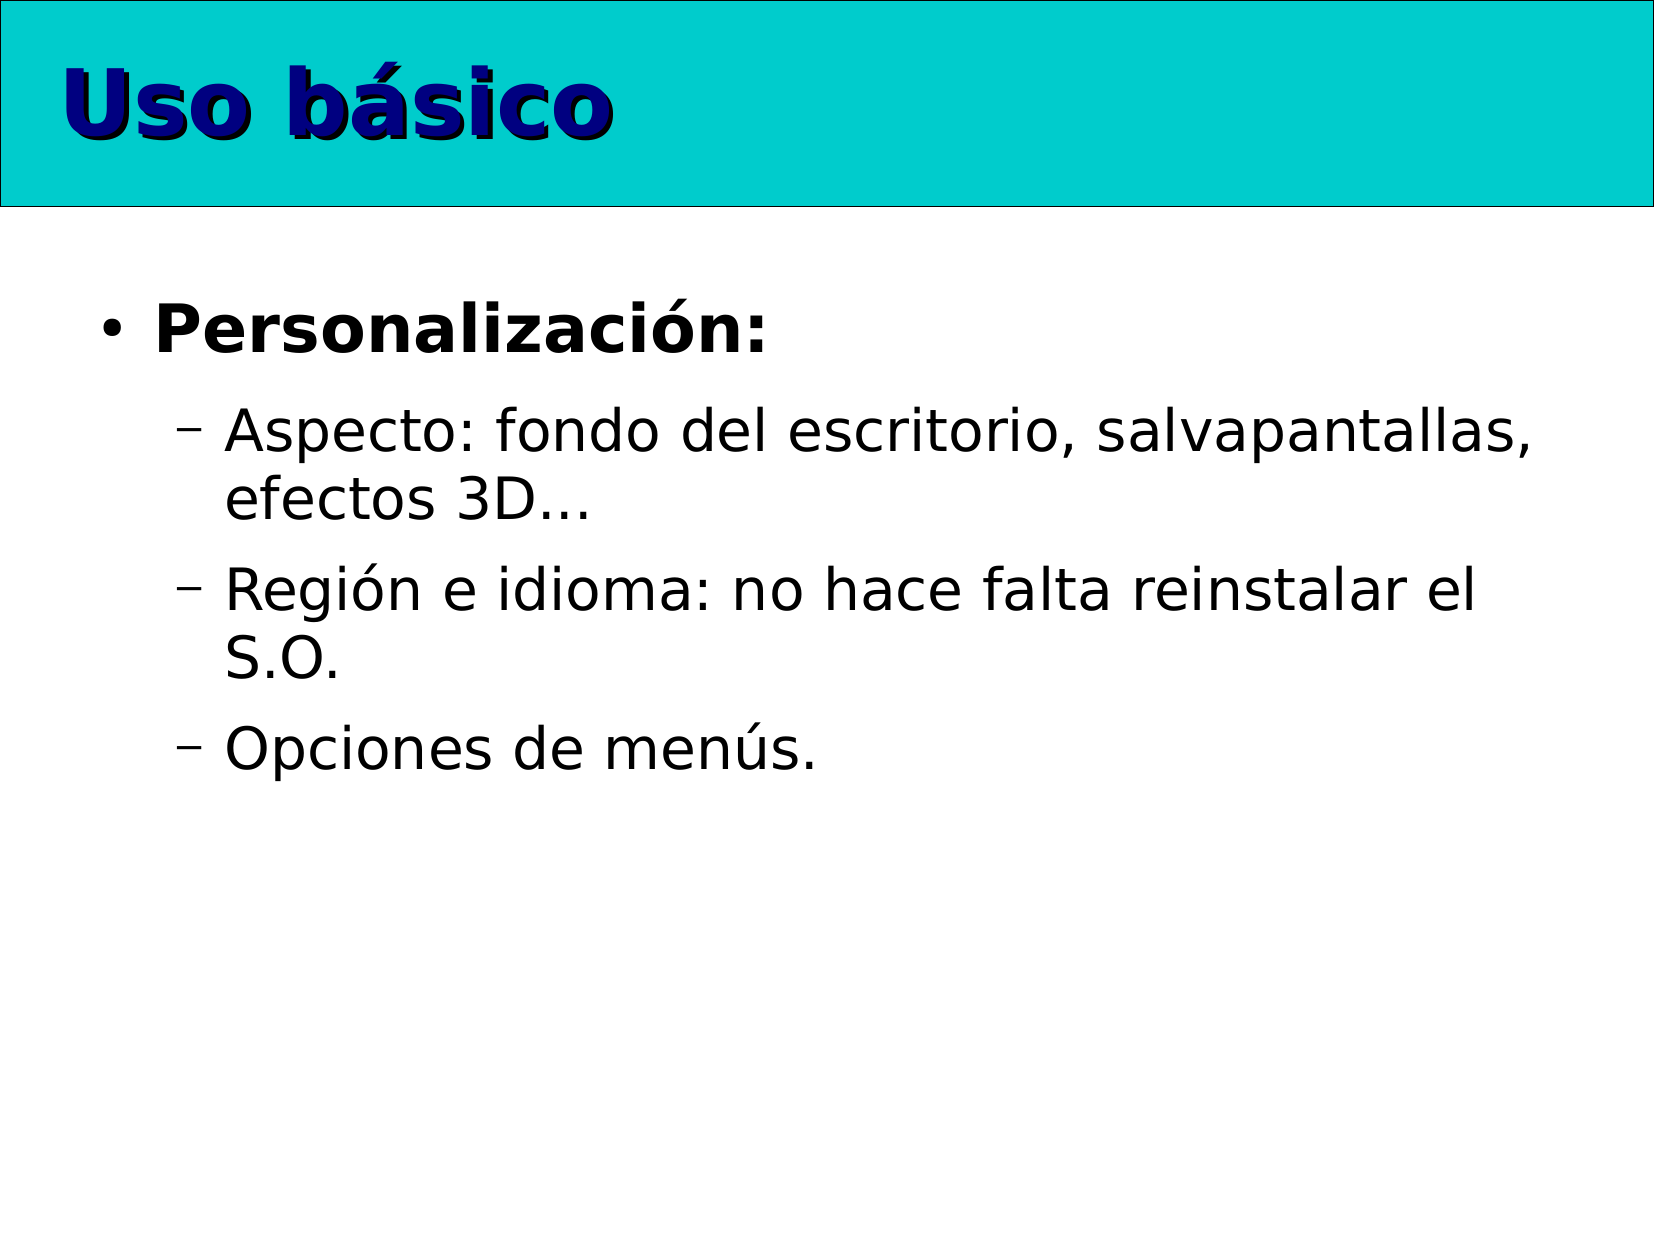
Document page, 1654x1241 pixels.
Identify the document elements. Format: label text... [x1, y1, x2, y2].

list Personalización: Aspecto: fondo del escritorio, salvapantallas, efectos 3D... Región e idioma: no hace falta reinstalar el S.O. Opciones de menús. [82, 290, 1571, 1109]
title Uso básico [59, 14, 1654, 192]
